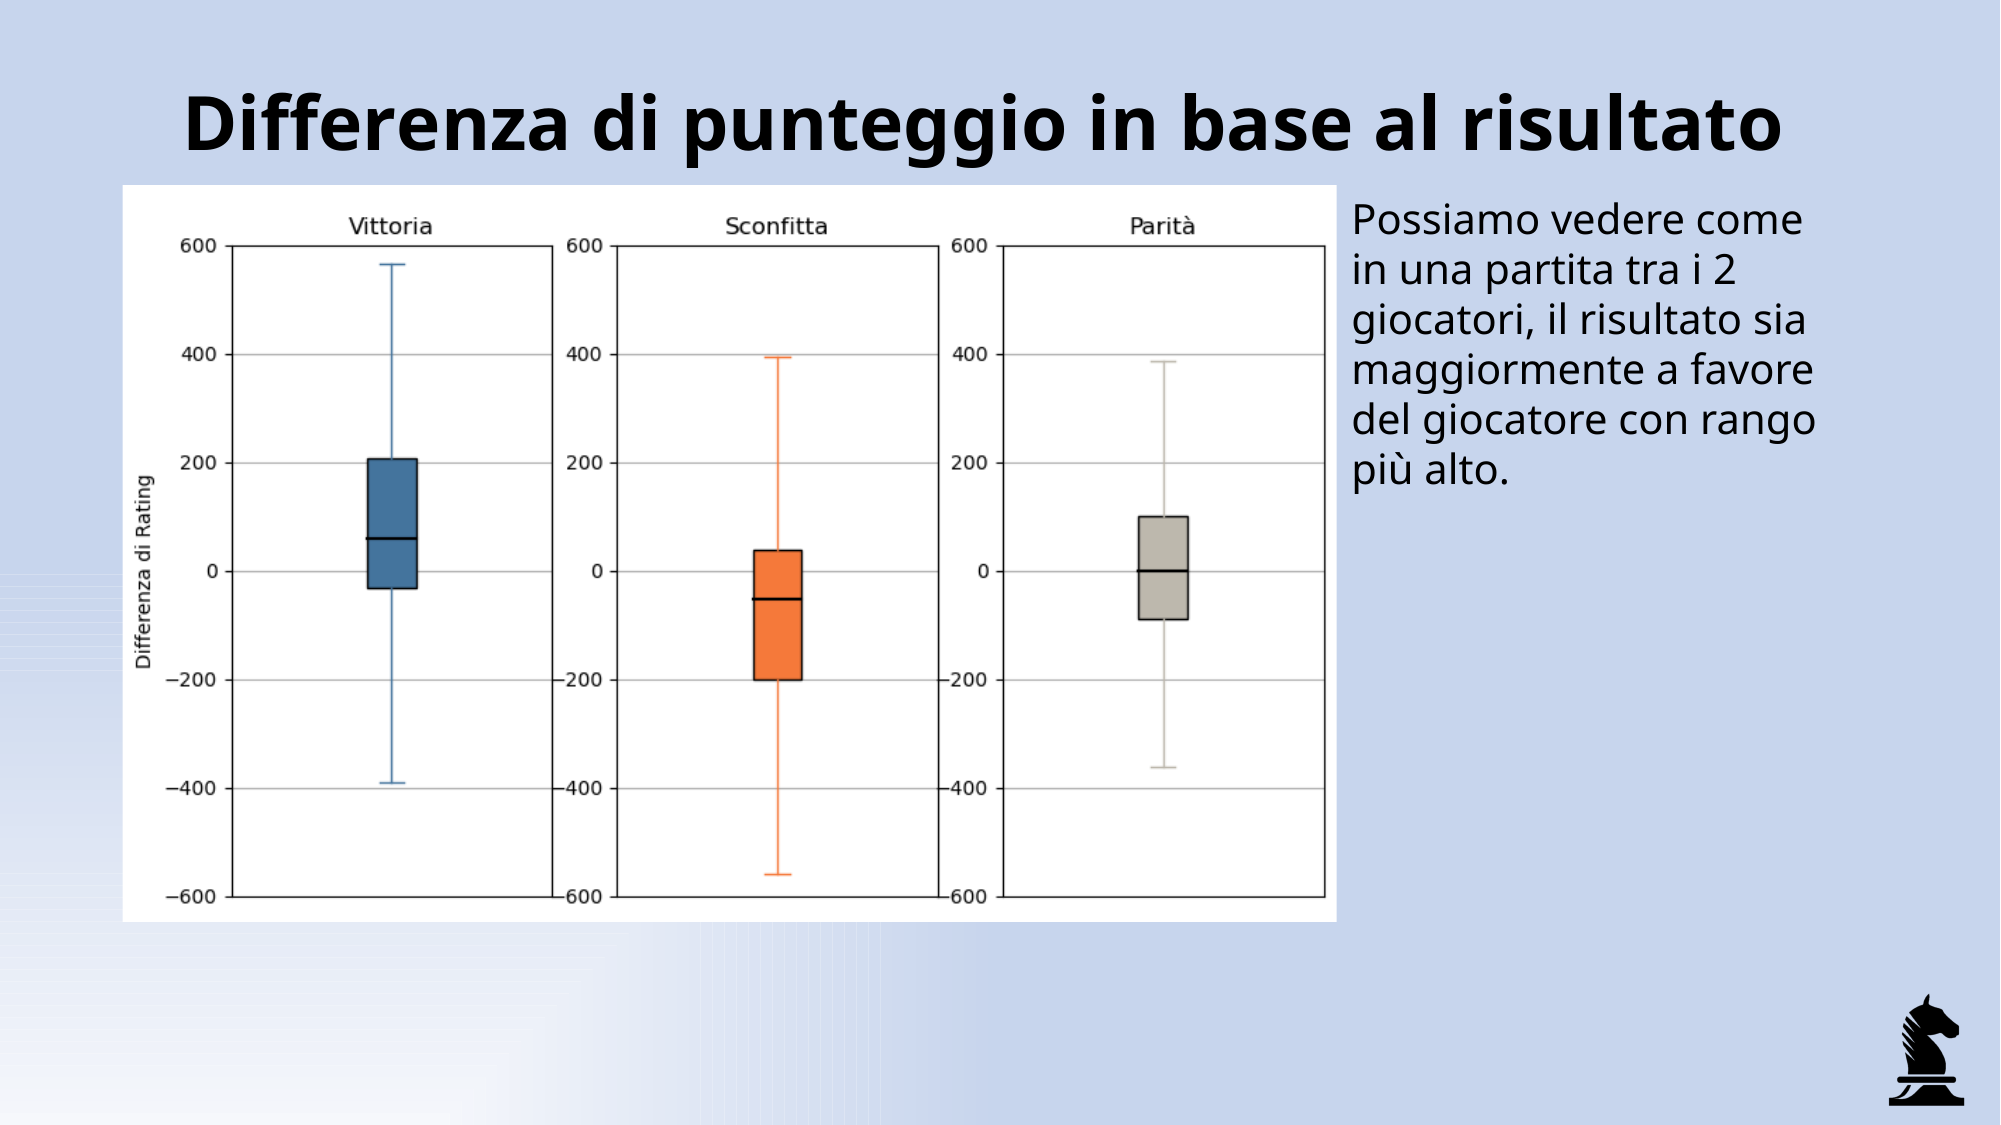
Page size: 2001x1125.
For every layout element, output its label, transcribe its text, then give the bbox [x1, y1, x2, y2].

picture [1850, 975, 2000, 1125]
text_box Possiamo vedere come in una partita tra i 2 giocatori, il risultato sia maggiormente a favore del giocatore con rango più alto. [1336, 185, 1842, 504]
text_box Differenza di punteggio in base al risultato [167, 68, 1956, 175]
picture [122, 185, 1337, 922]
